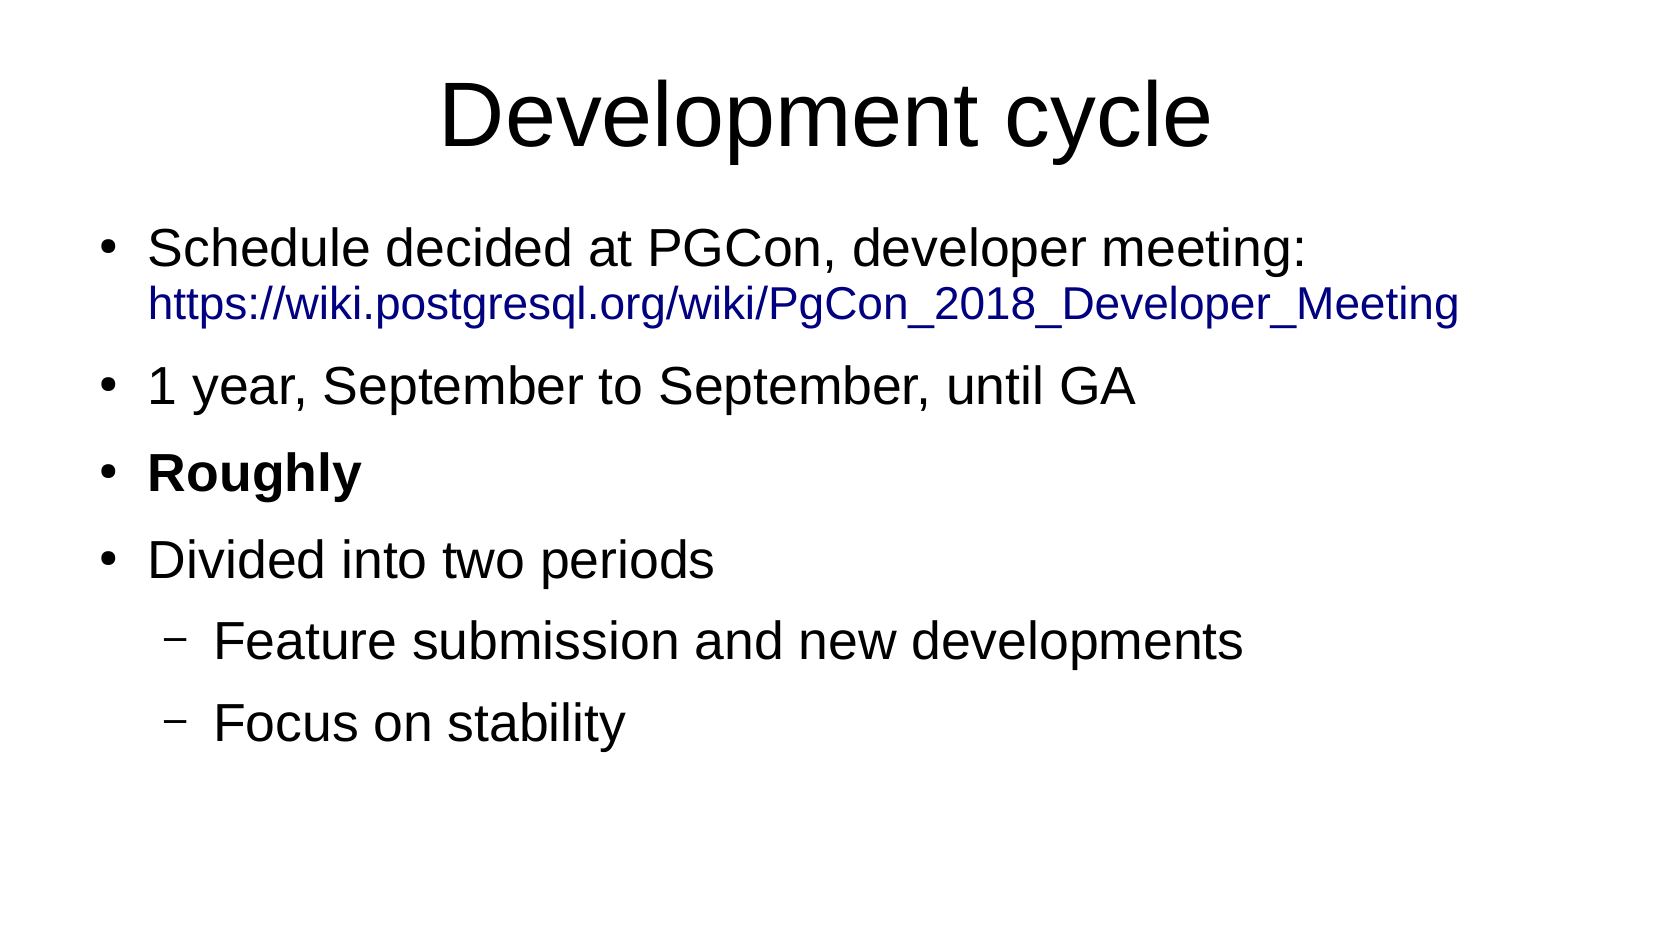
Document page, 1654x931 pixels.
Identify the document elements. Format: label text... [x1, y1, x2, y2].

list Schedule decided at PGCon, developer meeting: https://wiki.postgresql.org/wiki/PgCon_2018_Developer_Meeting 1 year, September to September, until GA Roughly Divided into two periods Feature submission and new developments Focus on stability [82, 217, 1571, 758]
title Development cycle [82, 37, 1571, 193]
